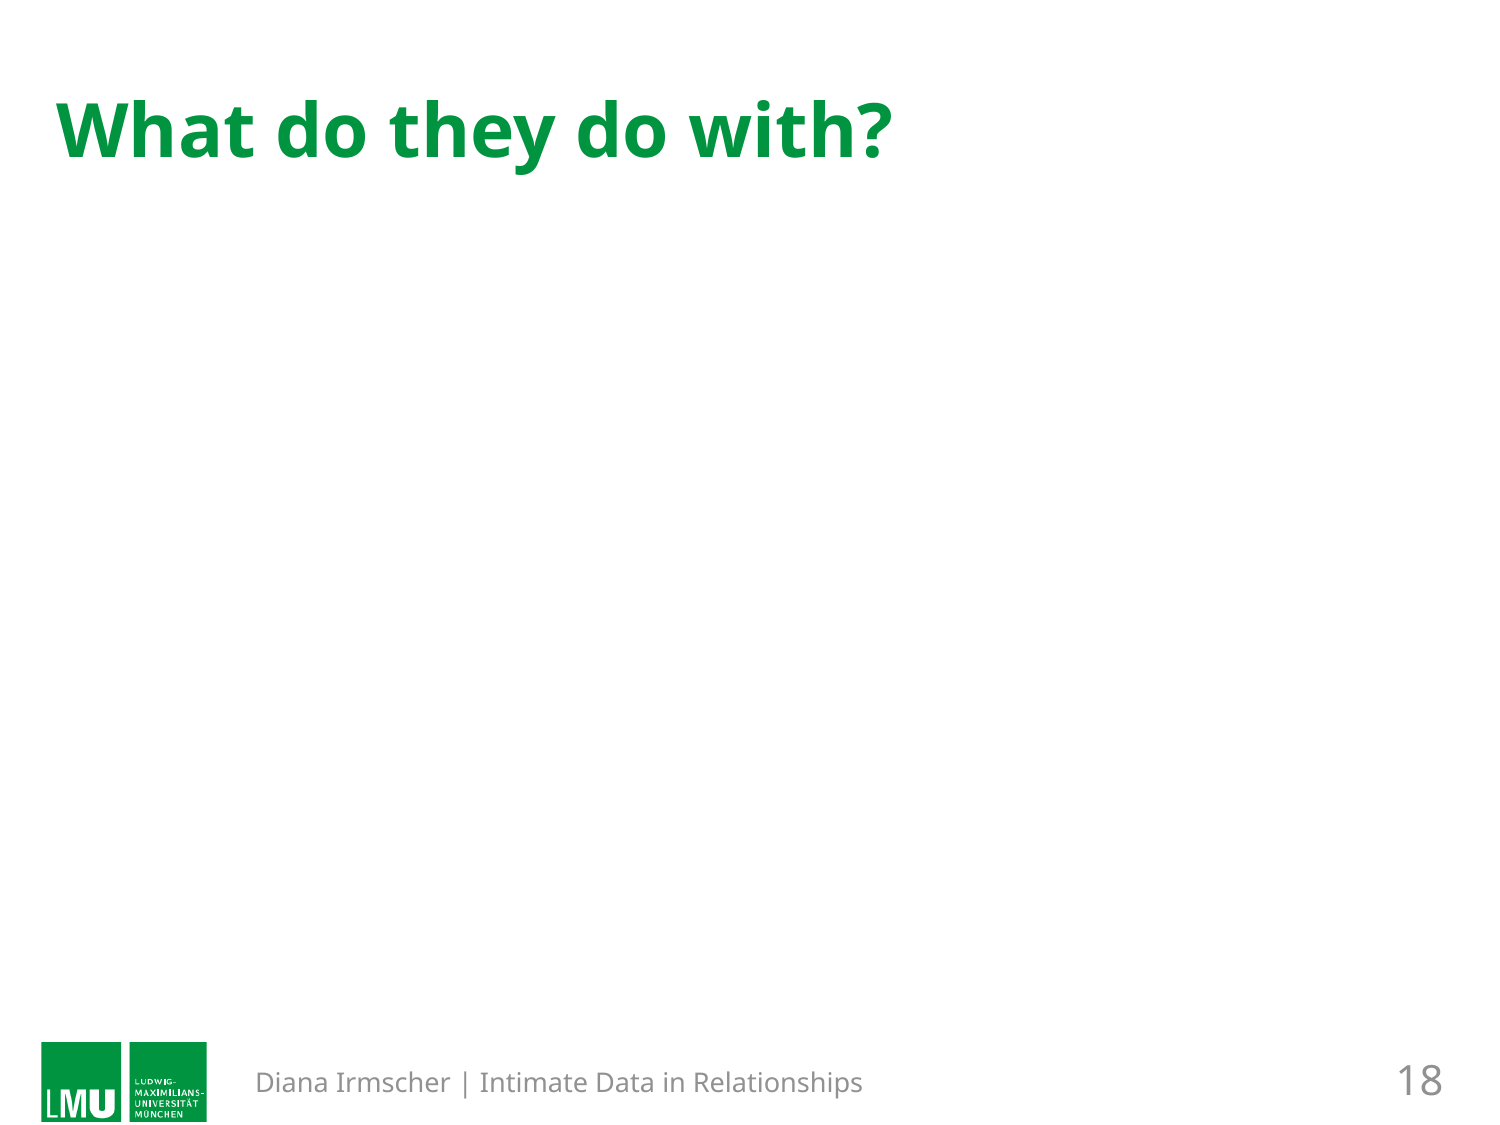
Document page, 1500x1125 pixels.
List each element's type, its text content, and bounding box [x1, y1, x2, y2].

slide_number <Foliennummer> [1014, 1046, 1459, 1117]
footer Diana Irmscher | Intimate Data in Relationships [240, 1046, 963, 1117]
title What do they do with? [41, 37, 1459, 217]
